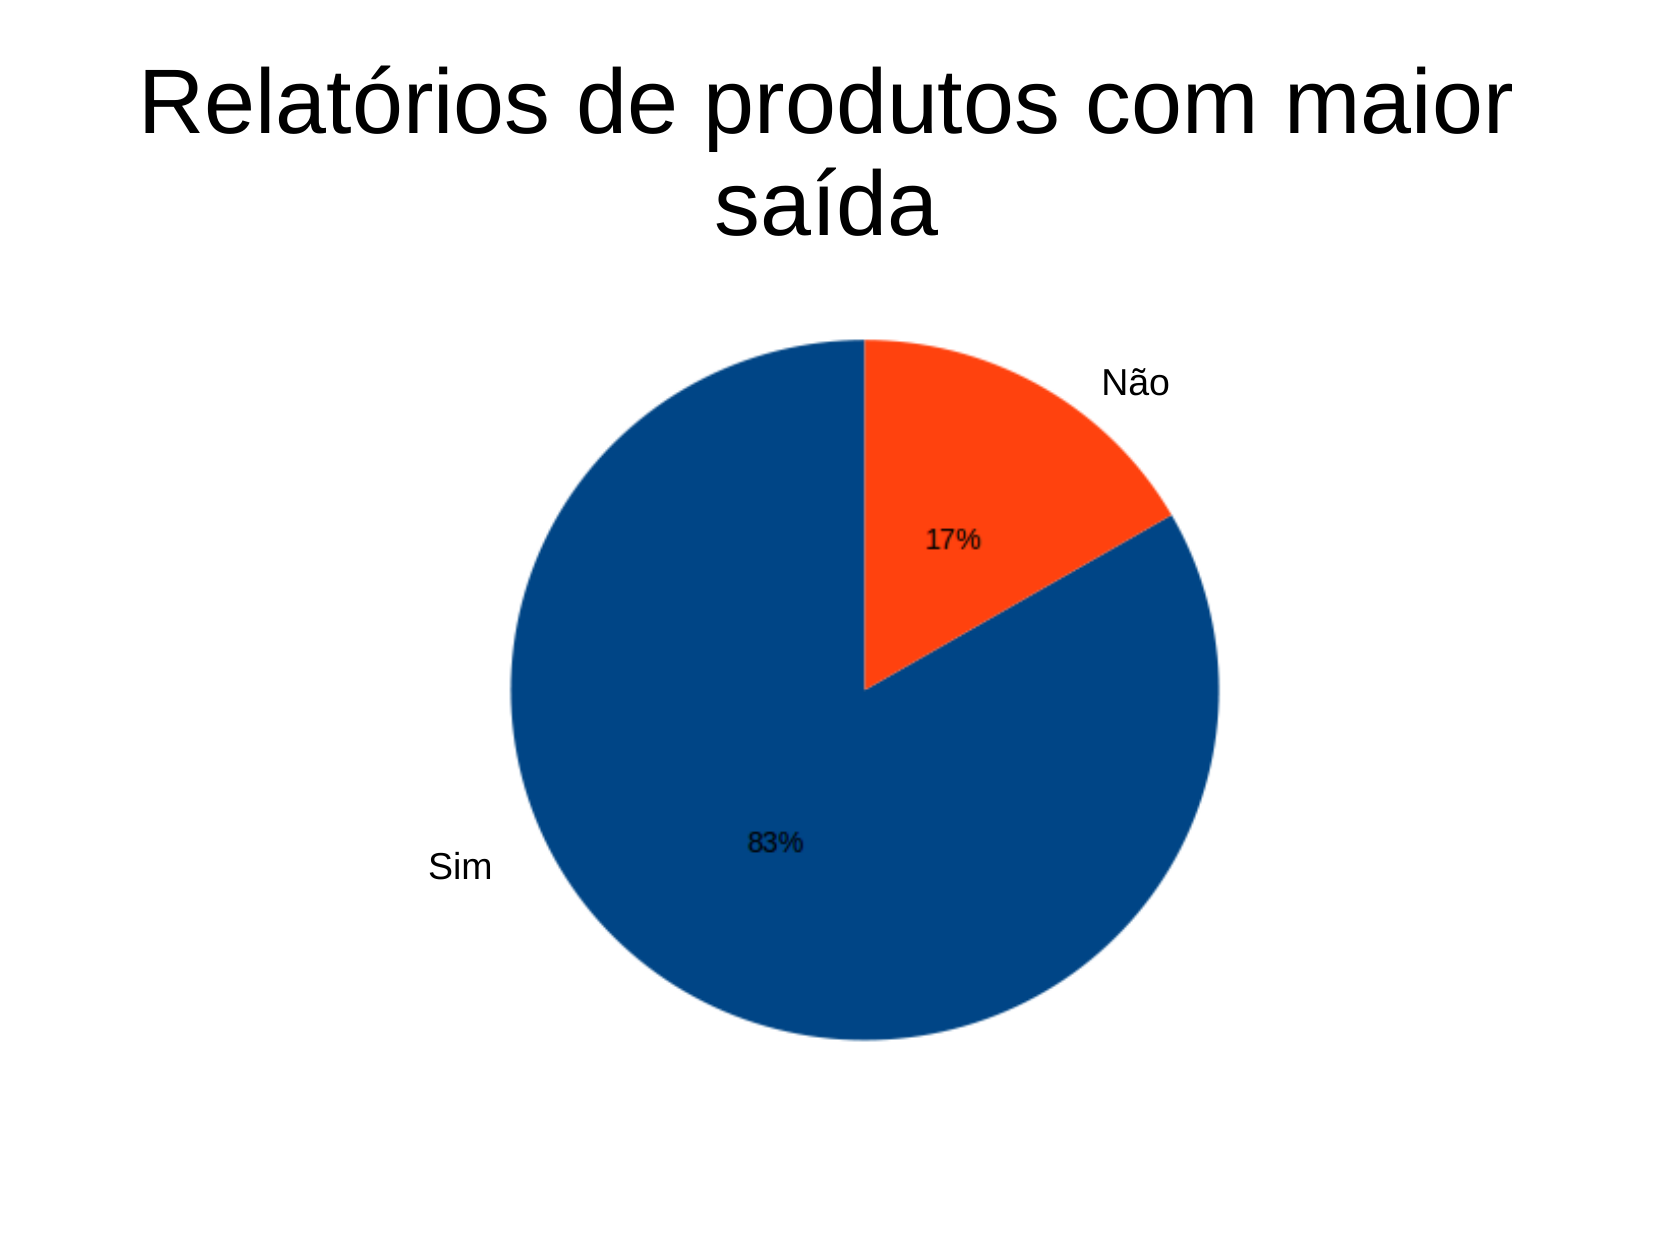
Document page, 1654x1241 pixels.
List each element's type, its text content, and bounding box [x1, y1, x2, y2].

text_box Não [1086, 354, 1185, 412]
title Relatórios de produtos com maior saída [82, 49, 1571, 257]
picture [484, 330, 1259, 1050]
text_box Sim [413, 838, 508, 896]
